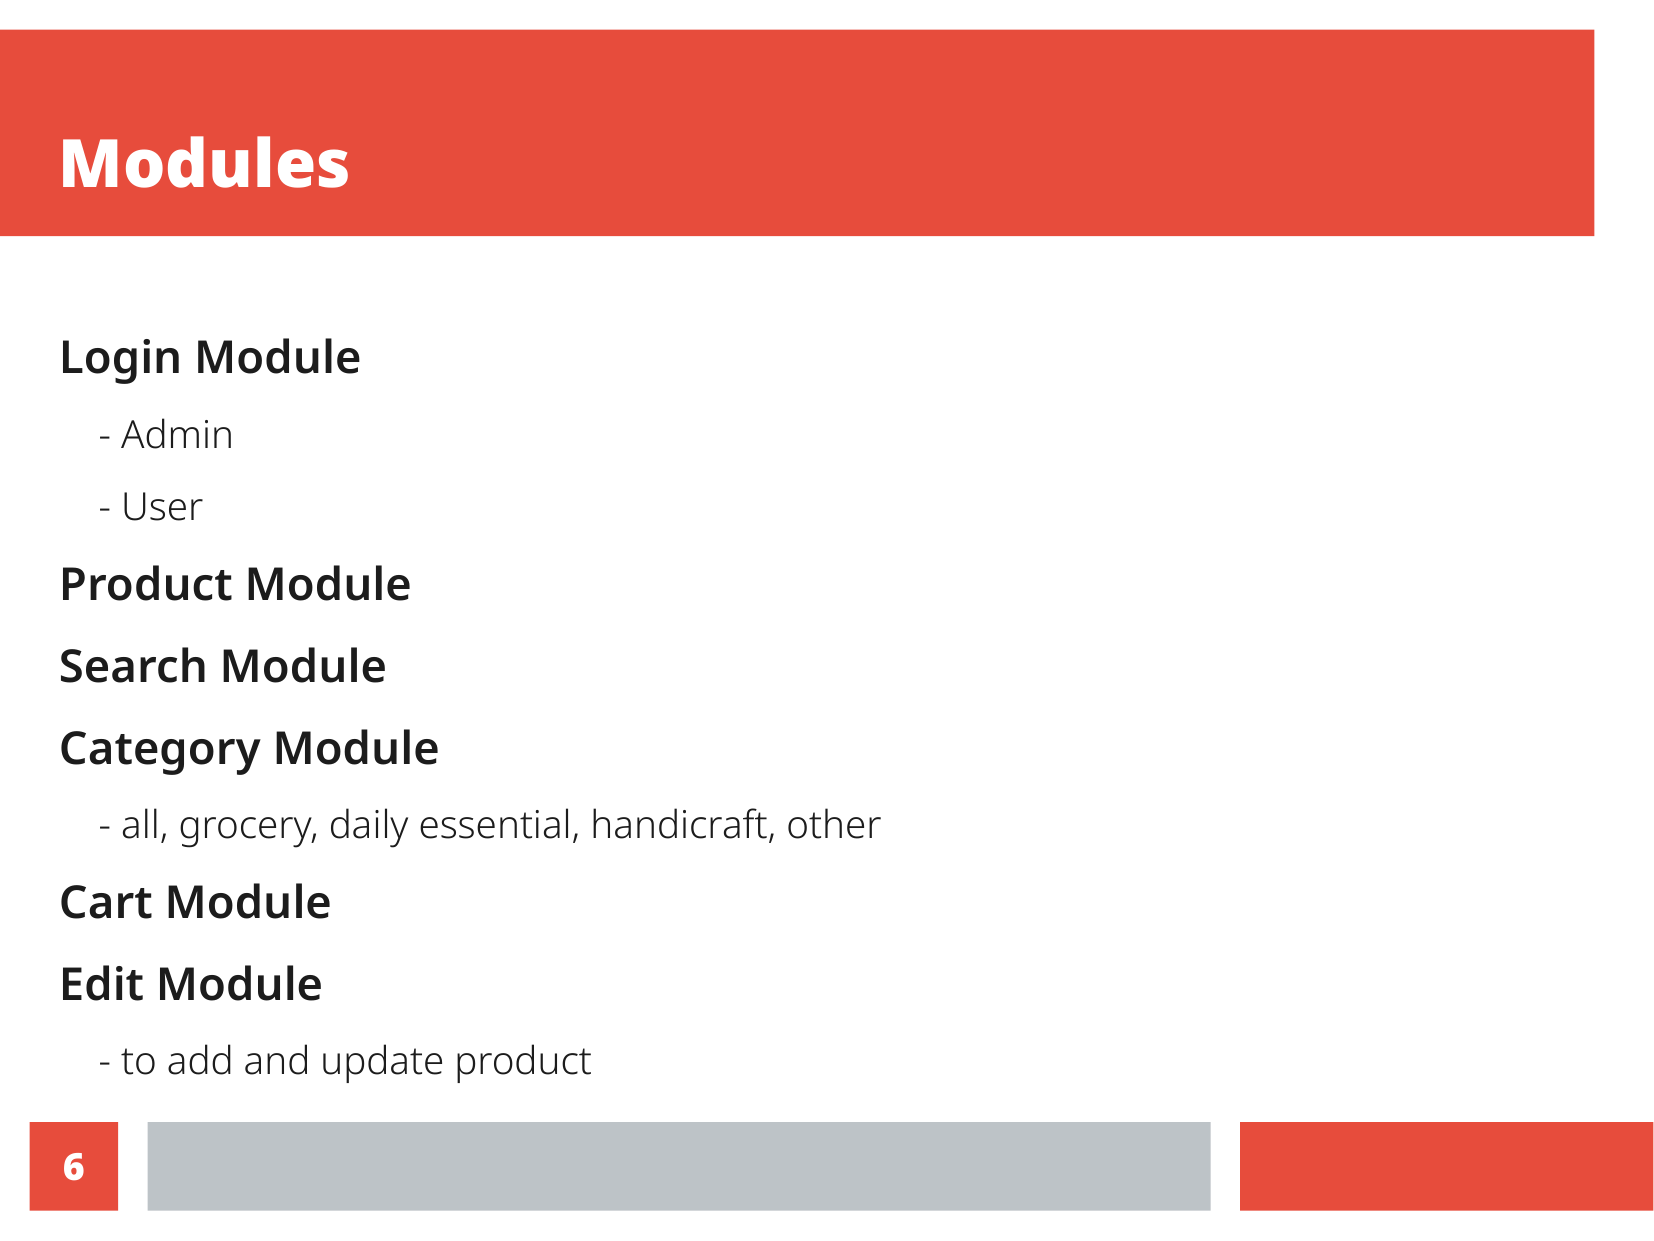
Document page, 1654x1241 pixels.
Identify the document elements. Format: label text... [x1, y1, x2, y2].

title Modules [59, 59, 1595, 207]
list Login Module - Admin - User Product Module Search Module Category Module - all, grocery, daily essential, handicraft, other Cart Module Edit Module - to add and update product [59, 324, 1565, 1093]
